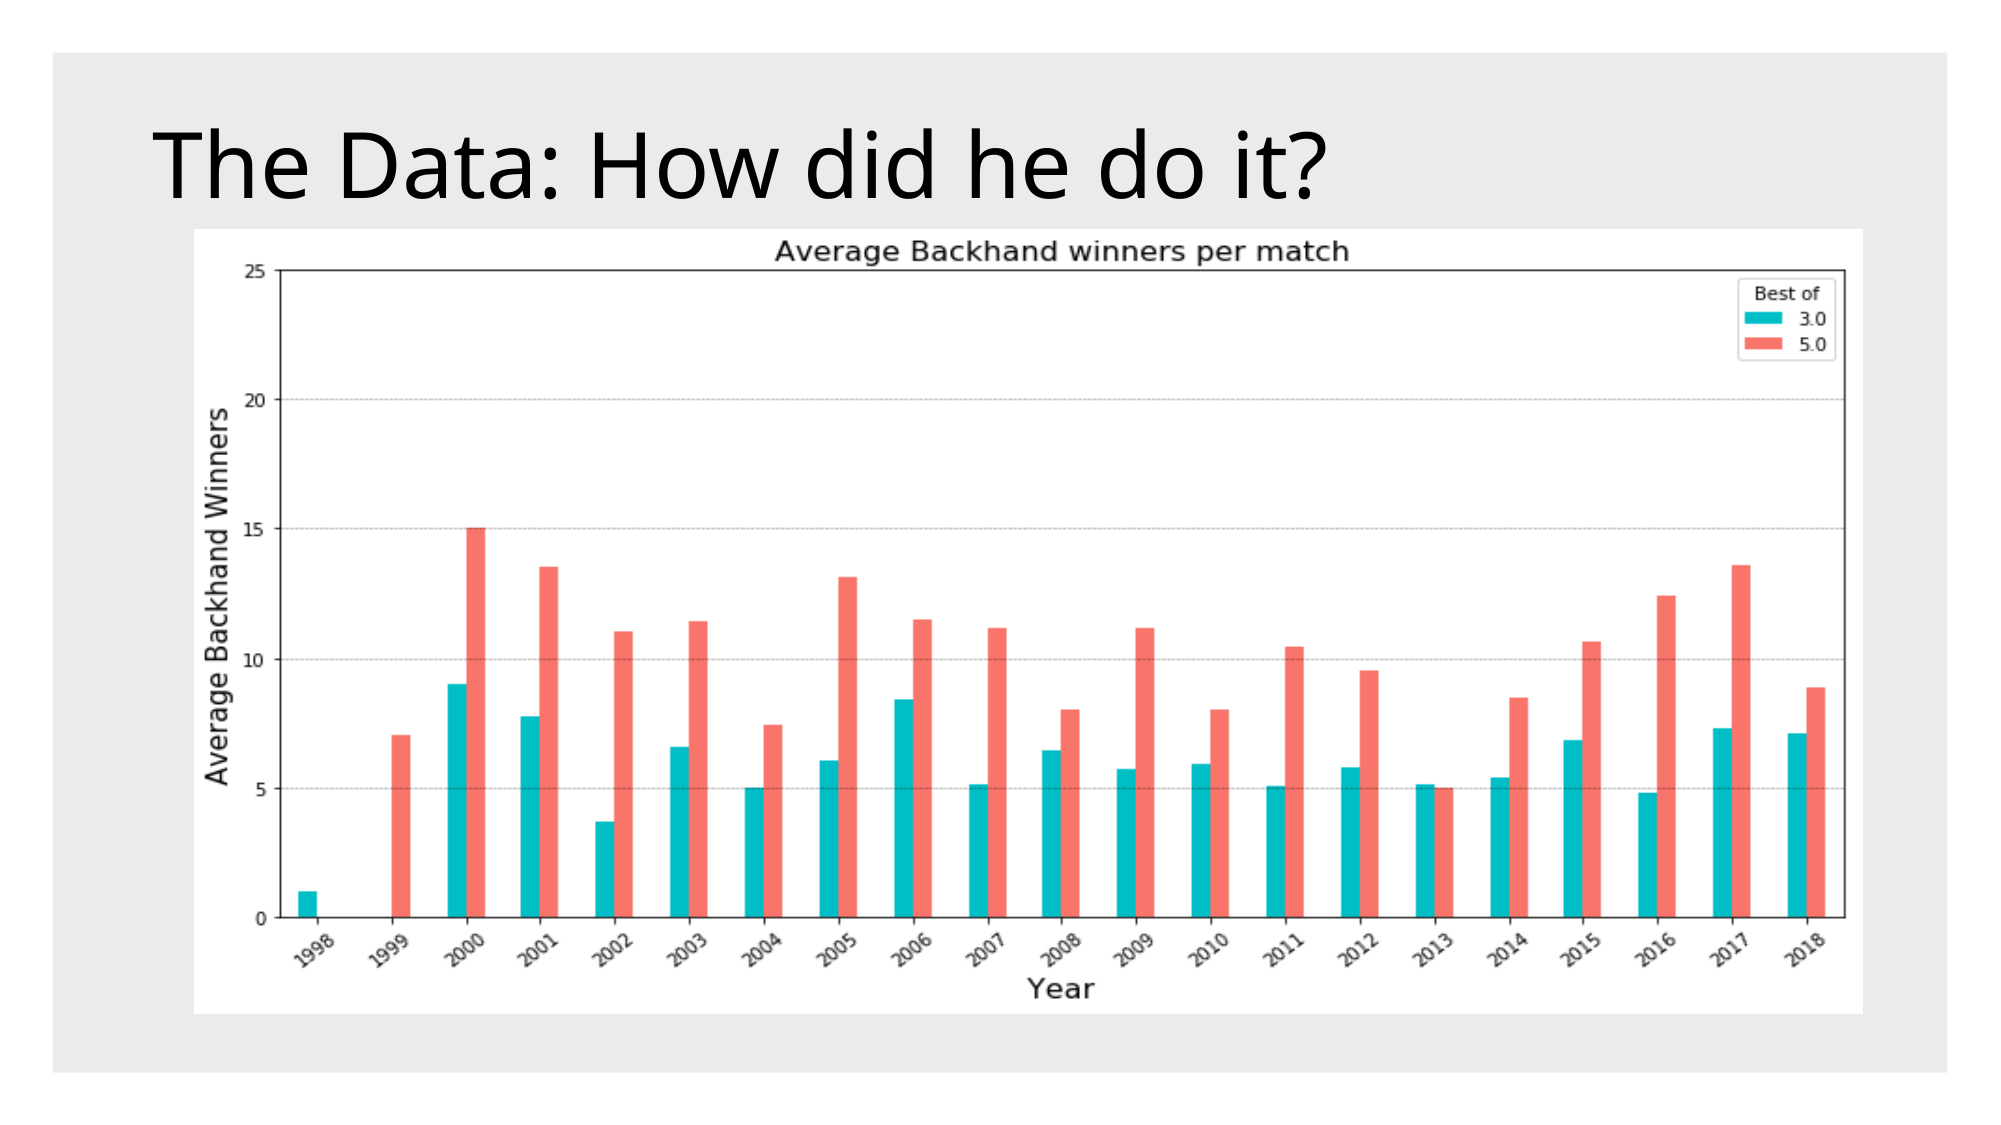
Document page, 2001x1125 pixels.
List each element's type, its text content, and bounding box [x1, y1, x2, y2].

picture [194, 229, 1863, 1014]
title The Data: How did he do it? [137, 59, 1863, 278]
text_box [53, 53, 1947, 1073]
